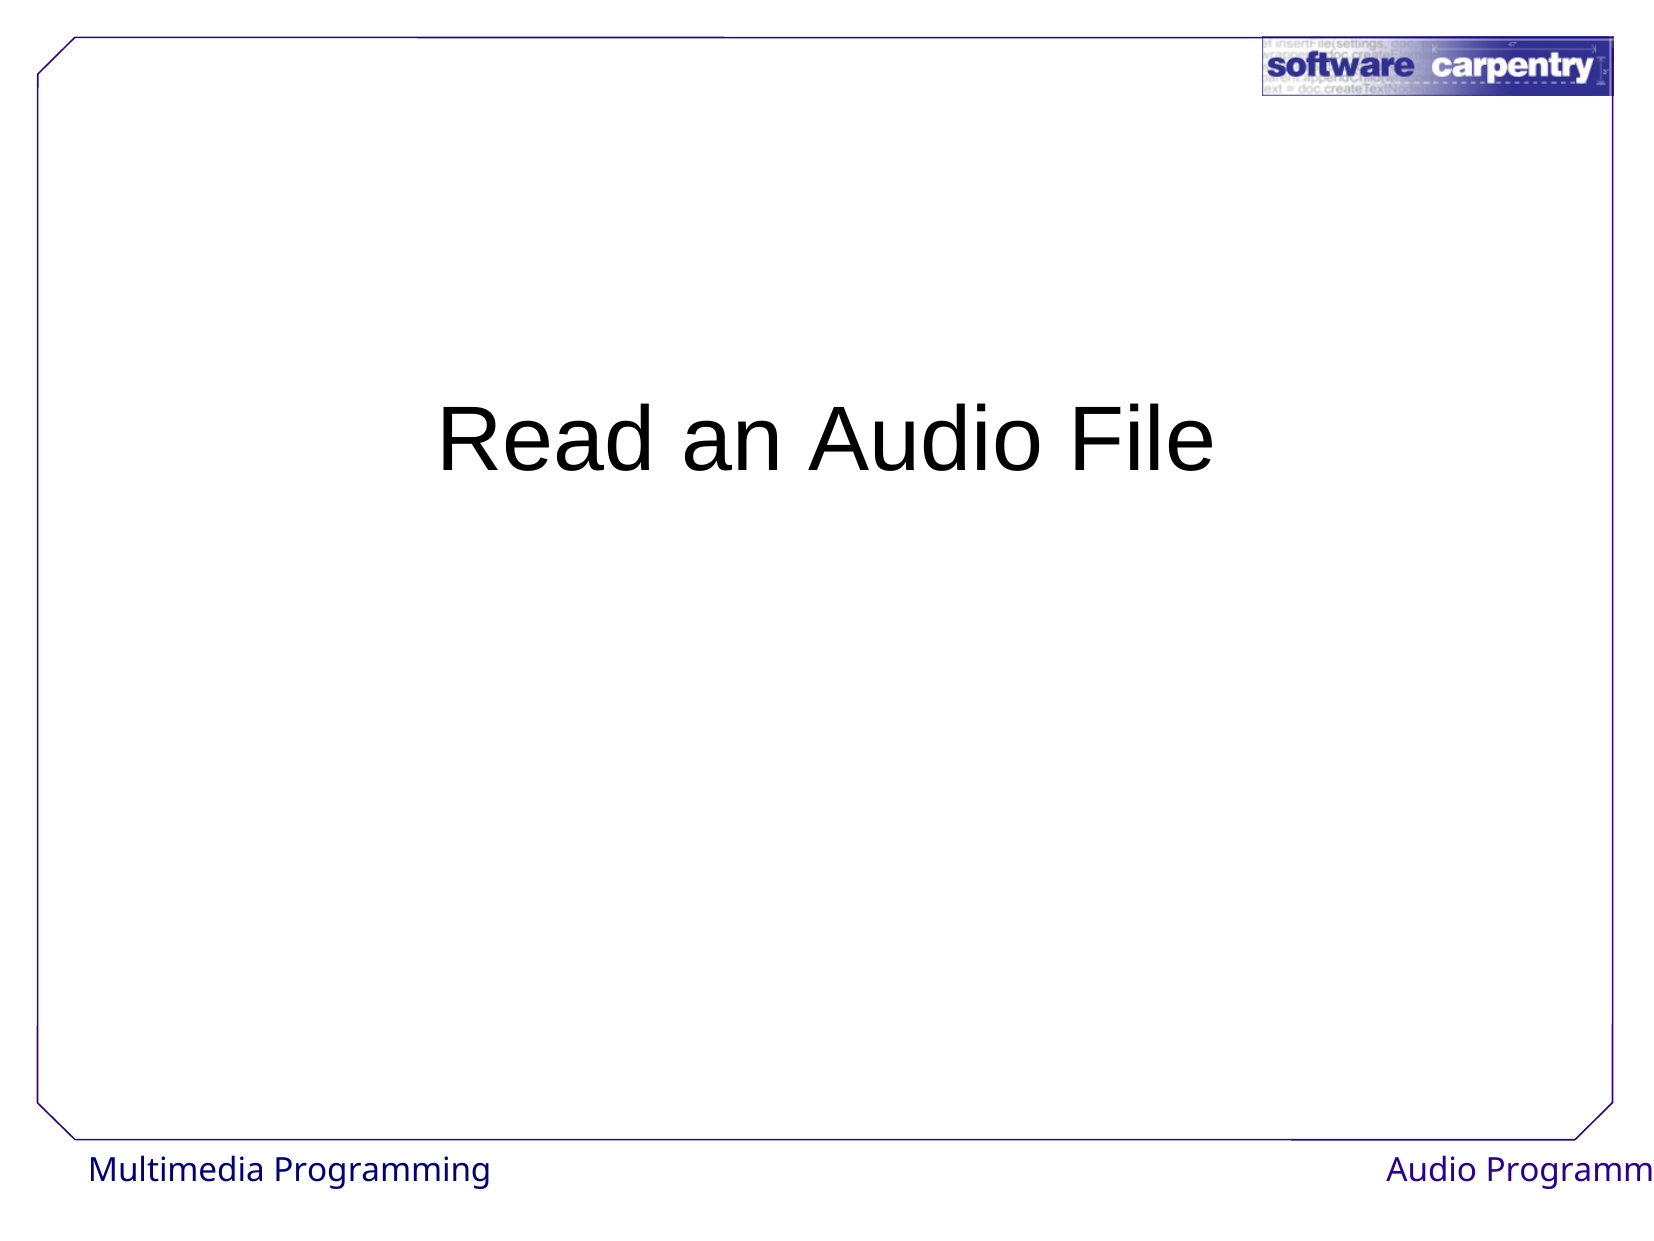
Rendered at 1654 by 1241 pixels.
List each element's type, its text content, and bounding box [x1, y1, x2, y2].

text_box Read an Audio File [108, 381, 1546, 869]
picture [1262, 36, 1614, 96]
